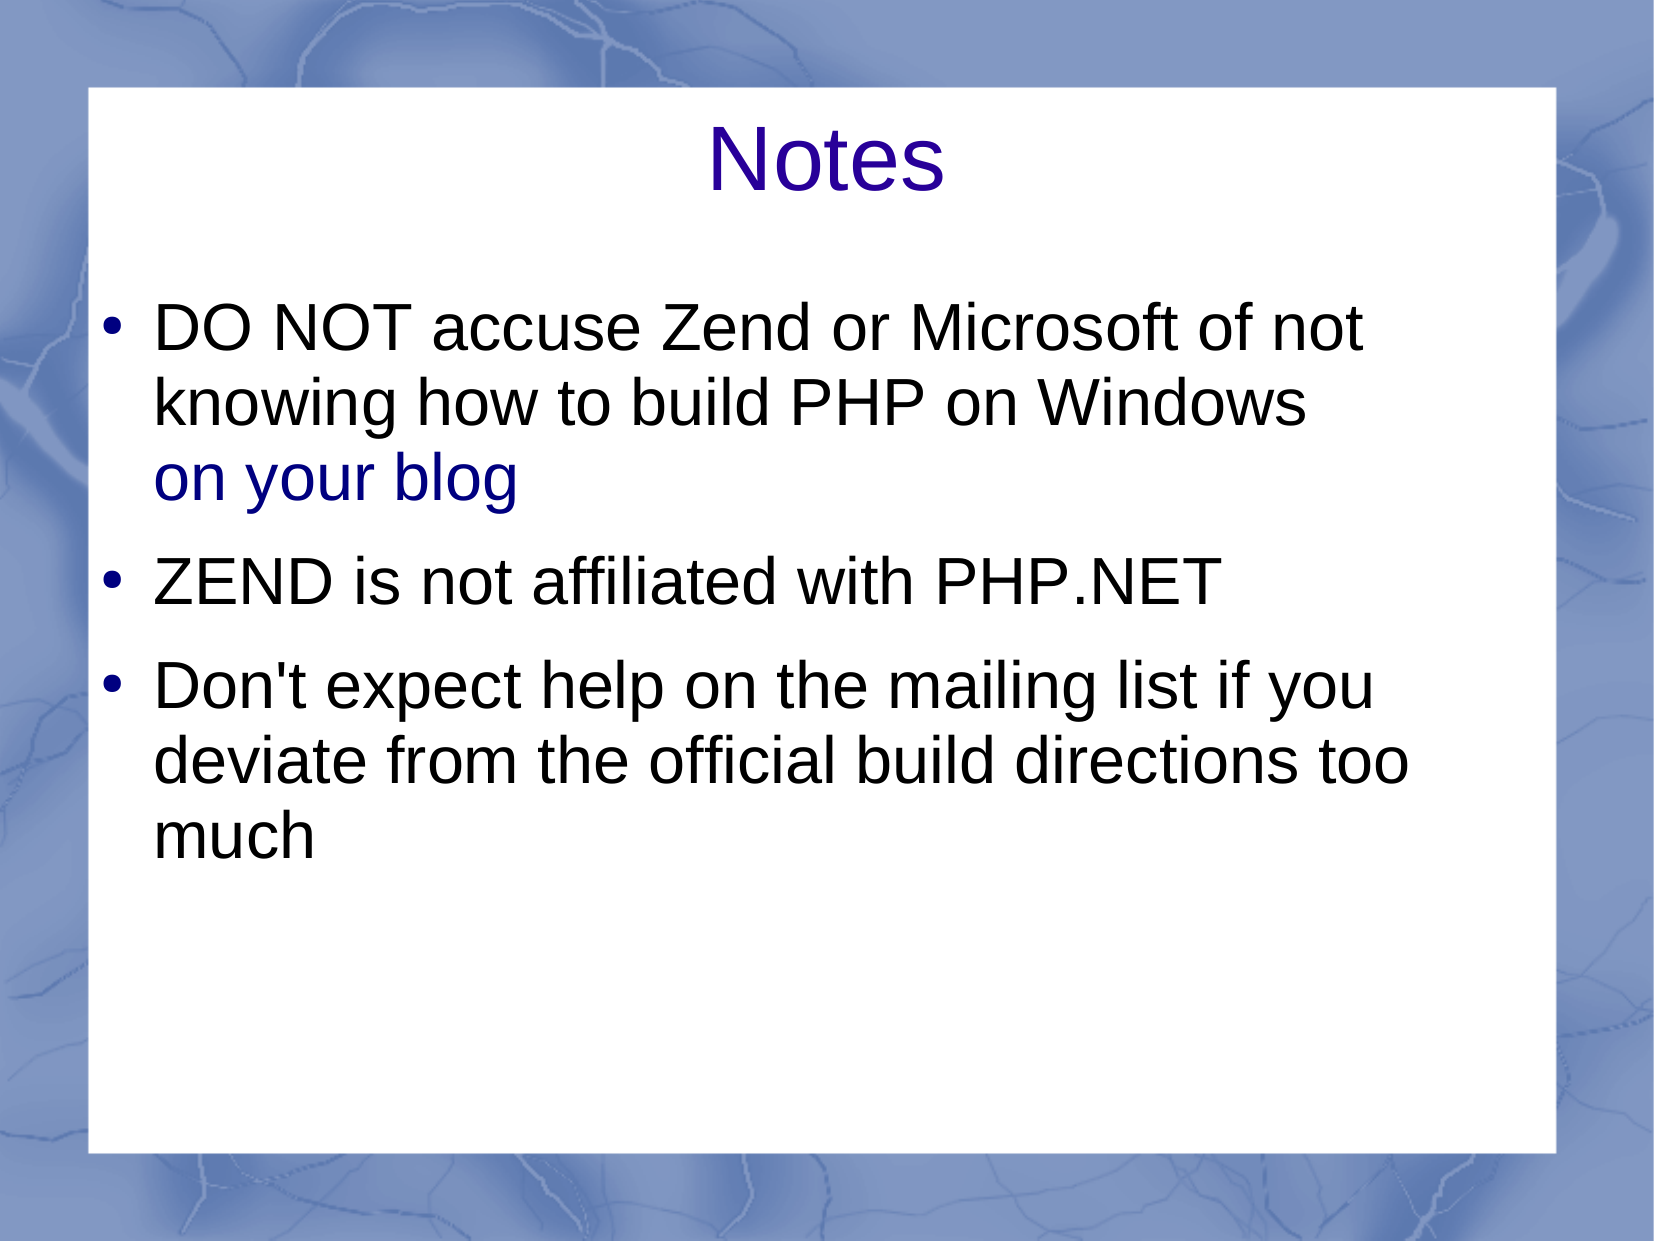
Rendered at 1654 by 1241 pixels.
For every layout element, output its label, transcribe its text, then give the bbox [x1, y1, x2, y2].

title Notes [82, 62, 1571, 256]
picture [0, 0, 1654, 1241]
list DO NOT accuse Zend or Microsoft of not knowing how to build PHP on Windows on your blog ZEND is not affiliated with PHP.NET Don't expect help on the mailing list if you deviate from the official build directions too much [82, 290, 1571, 1094]
